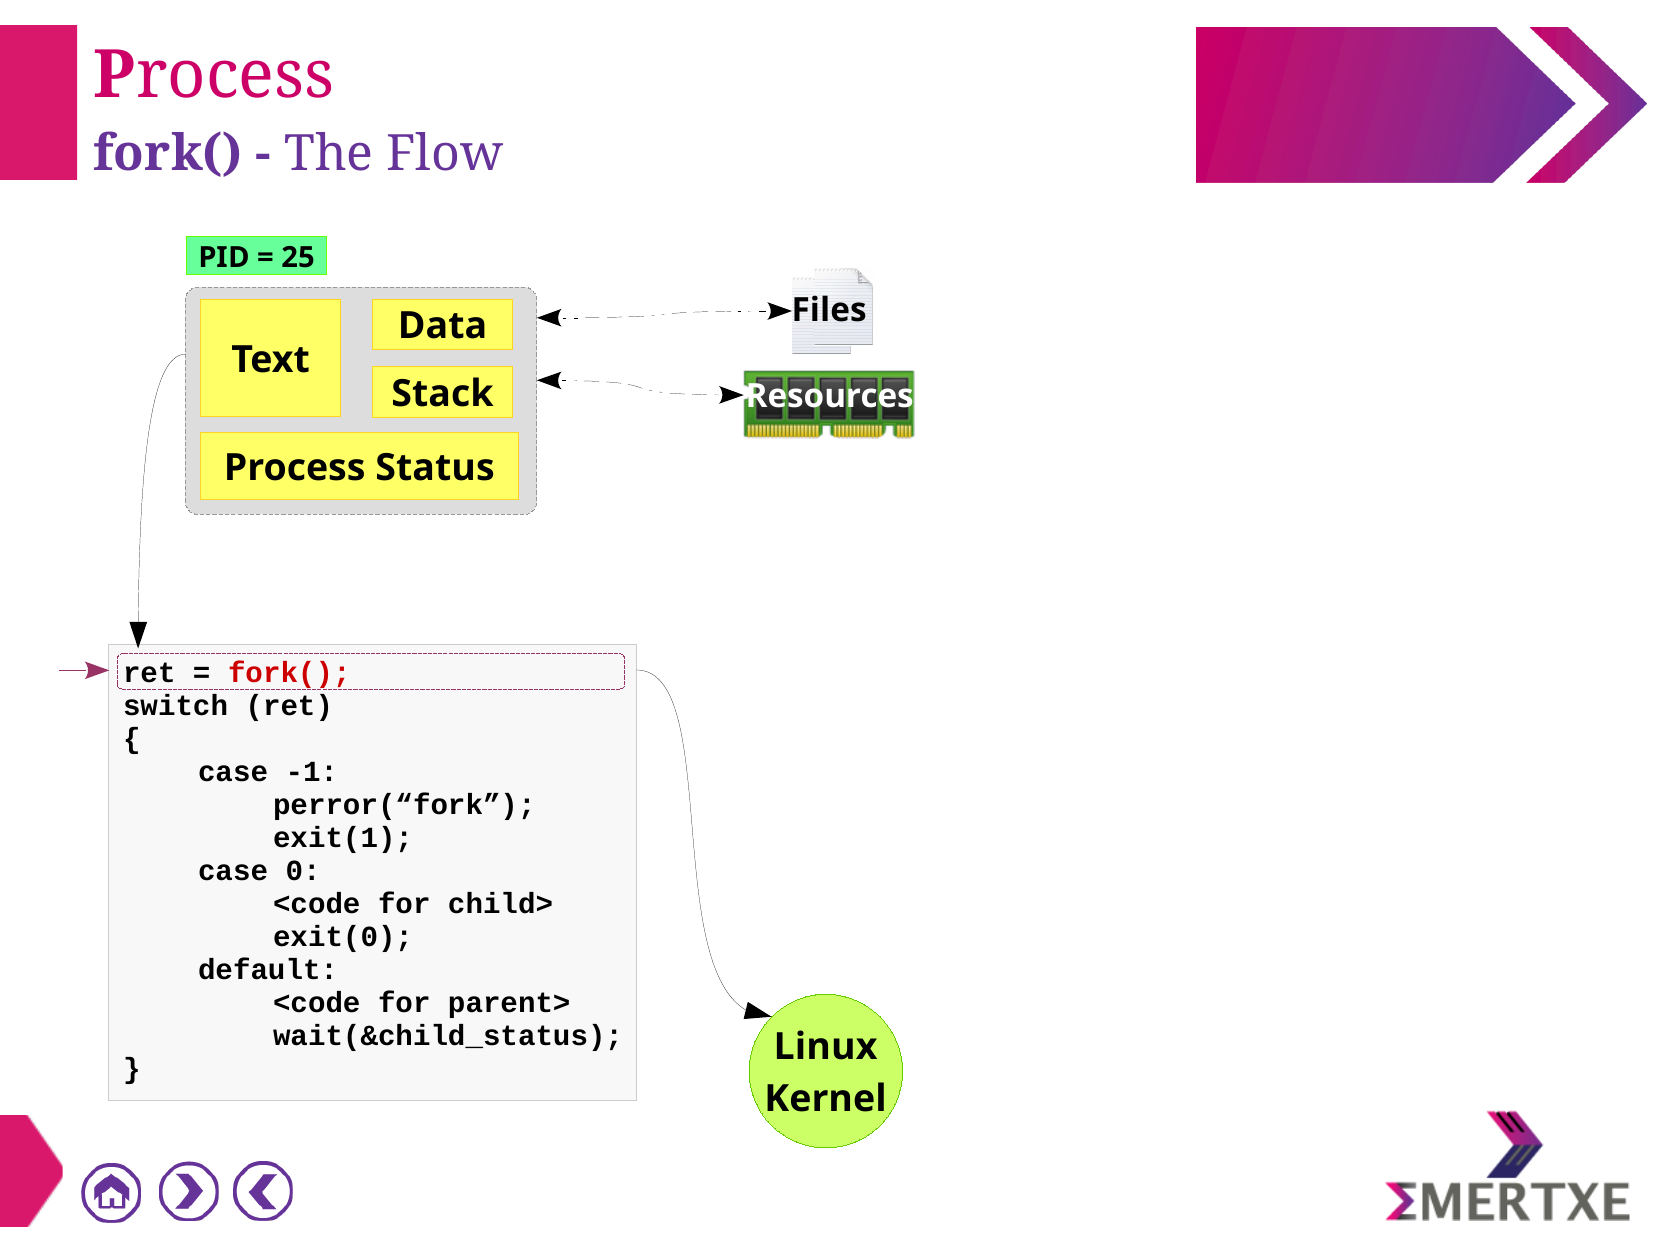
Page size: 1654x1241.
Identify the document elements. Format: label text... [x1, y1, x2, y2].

picture [159, 1161, 219, 1221]
picture [1571, 27, 1647, 183]
text_box [185, 287, 537, 515]
picture [233, 1161, 293, 1221]
picture [1385, 1107, 1631, 1221]
picture [743, 267, 916, 440]
text_box Linux Kernel [749, 994, 903, 1148]
text_box Process Status [200, 432, 519, 500]
text_box [117, 653, 625, 690]
text_box ret = fork(); switch (ret) { case -1: perror(“fork”); exit(1); case 0: <code for child> exit(0); default: <code for parent> wait(&child_status); } [108, 644, 637, 1101]
text_box Data [372, 299, 513, 350]
title Process fork() - The Flow [93, 2, 1571, 210]
picture [81, 1163, 141, 1223]
text_box Stack [372, 366, 513, 418]
text_box Text [200, 299, 341, 417]
text_box PID = 25 [186, 236, 327, 275]
